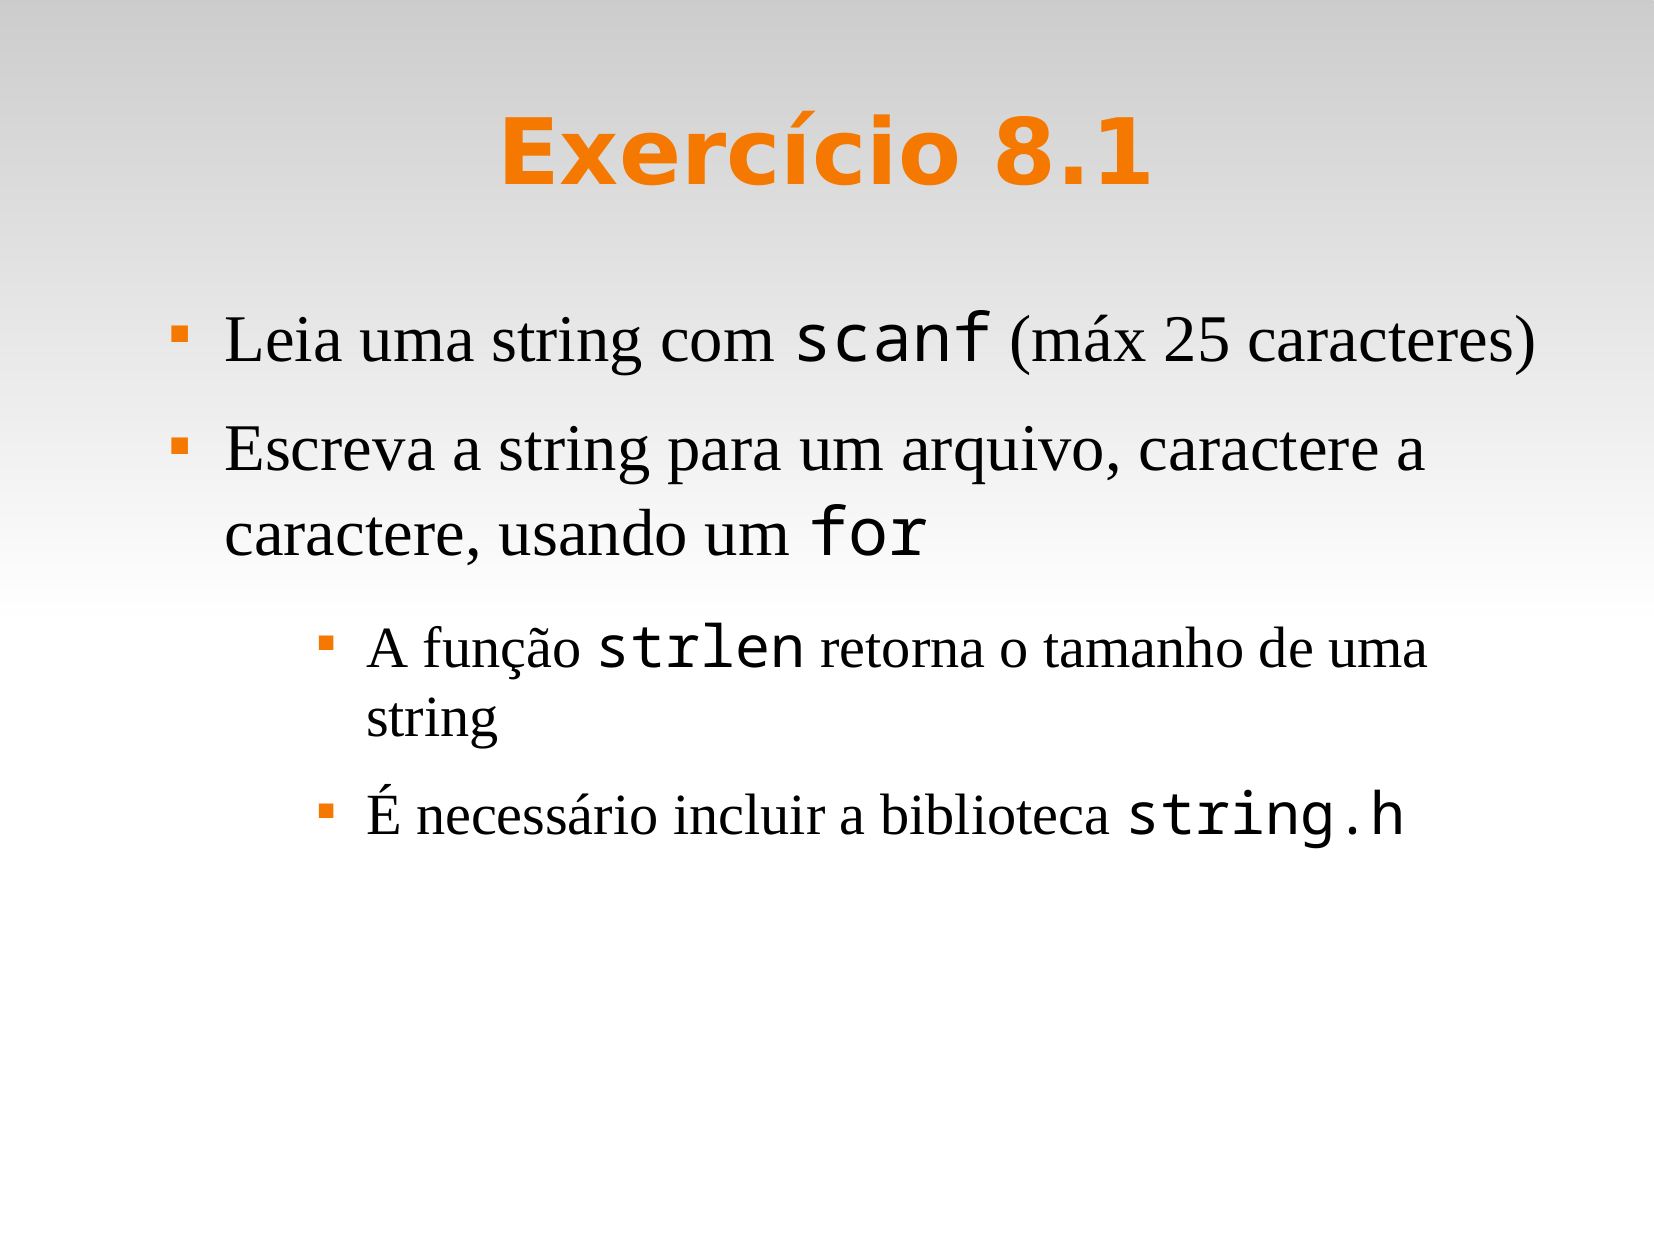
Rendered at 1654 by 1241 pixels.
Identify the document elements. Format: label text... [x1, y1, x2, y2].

title Exercício 8.1 [82, 49, 1571, 257]
list Leia uma string com scanf (máx 25 caracteres) Escreva a string para um arquivo, caractere a caractere, usando um for A função strlen retorna o tamanho de uma string É necessário incluir a biblioteca string.h [82, 290, 1571, 1120]
